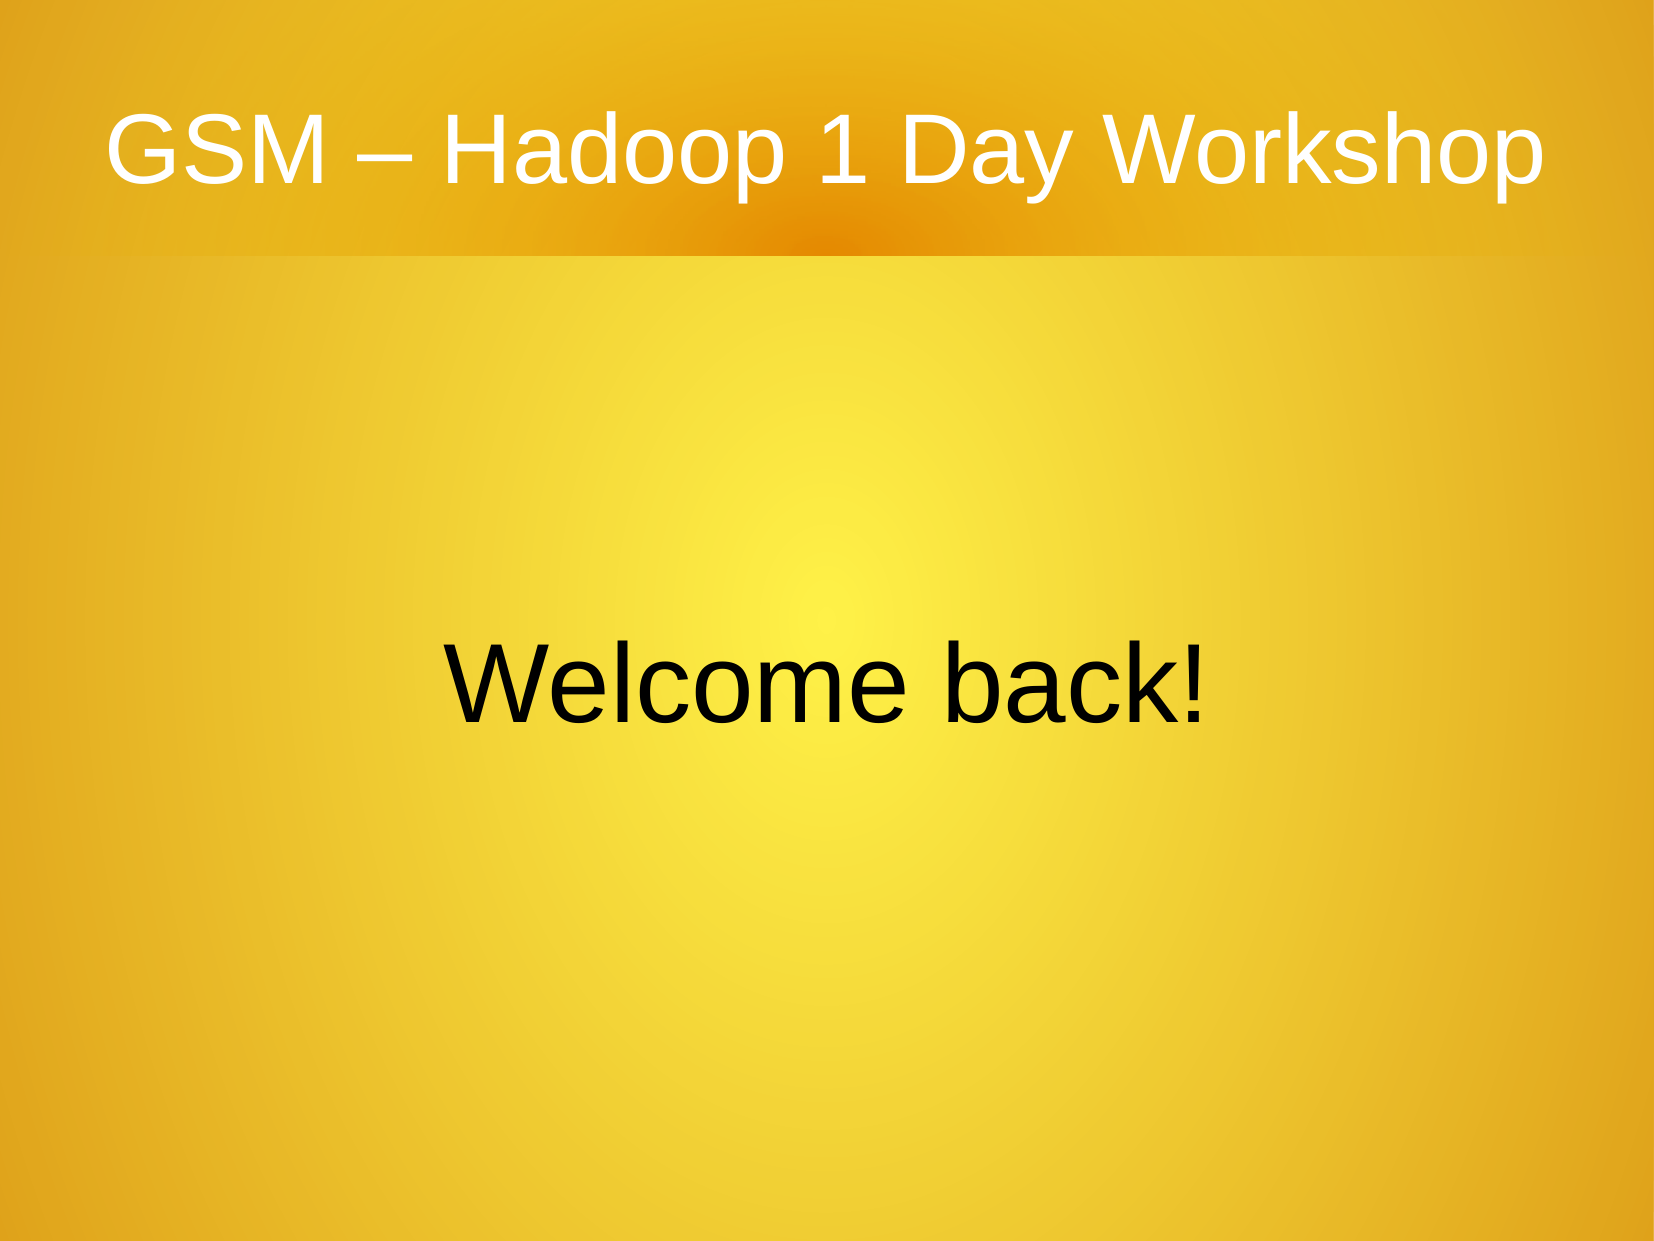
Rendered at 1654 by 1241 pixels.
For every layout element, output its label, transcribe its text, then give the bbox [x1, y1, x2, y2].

title GSM – Hadoop 1 Day Workshop [82, 47, 1571, 252]
subtitle Welcome back! [82, 290, 1571, 1010]
